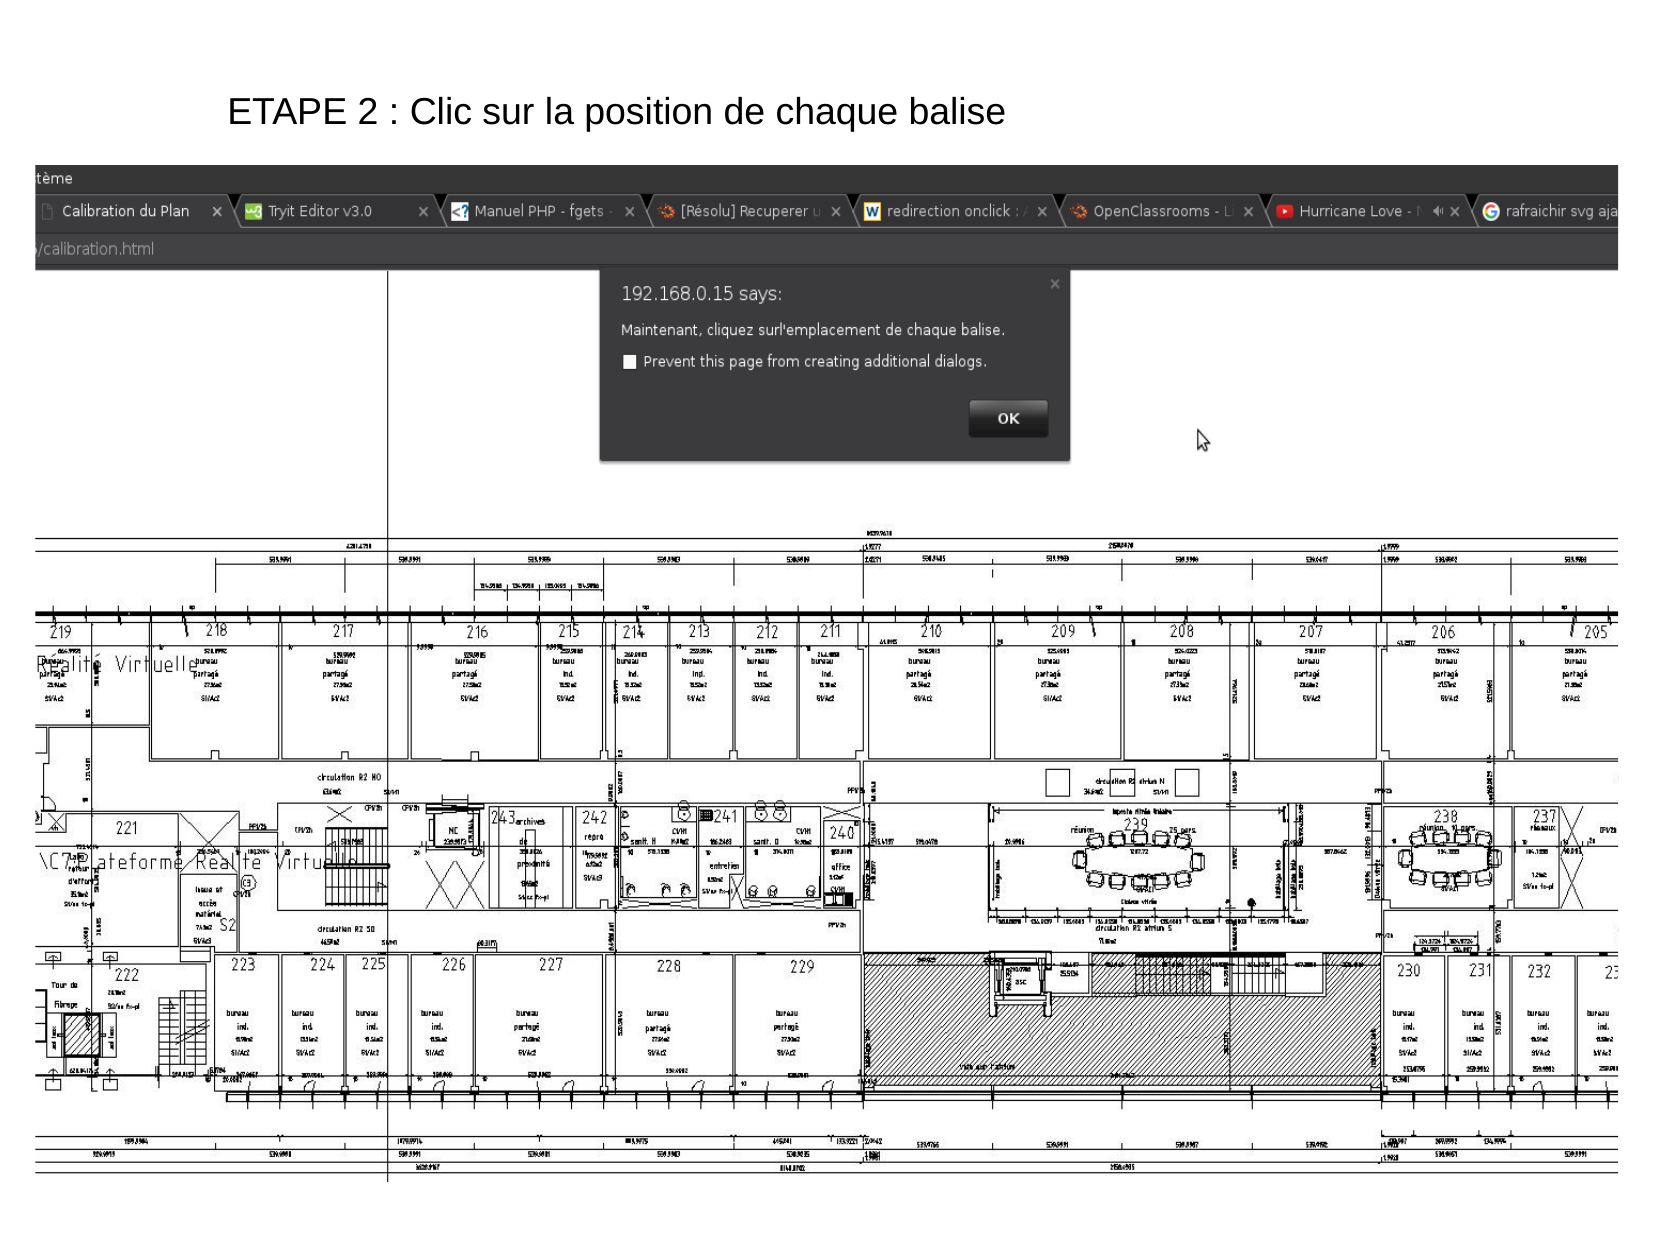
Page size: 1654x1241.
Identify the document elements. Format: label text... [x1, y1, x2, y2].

picture [35, 165, 1619, 1182]
text_box ETAPE 2 : Clic sur la position de chaque balise [212, 82, 1489, 140]
